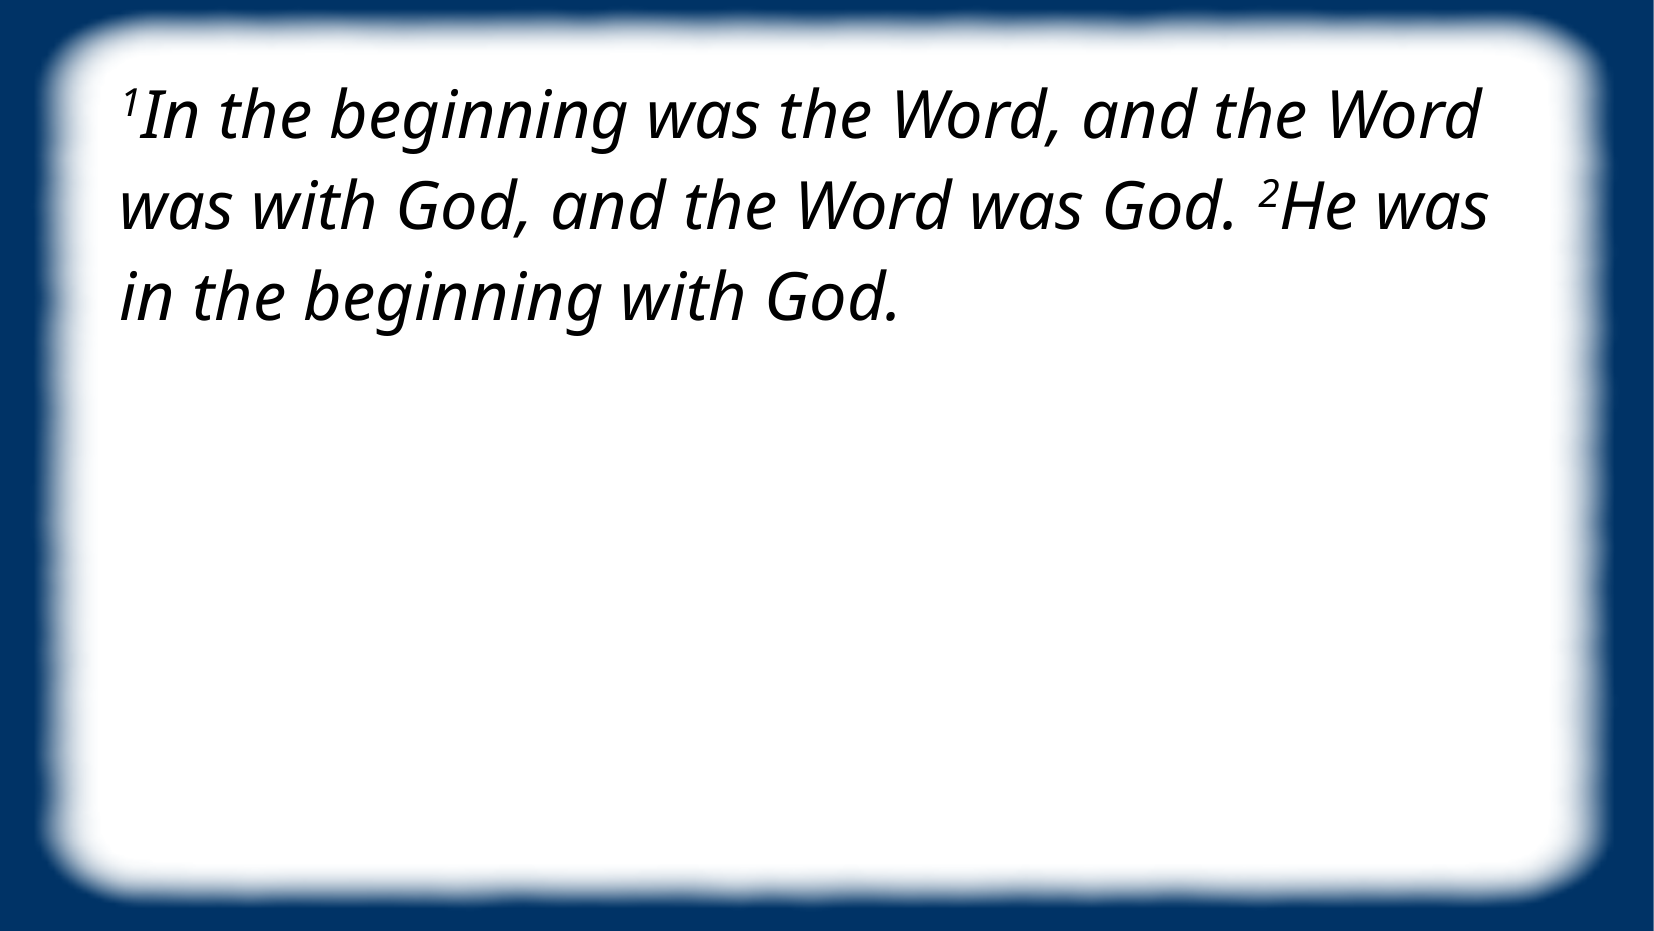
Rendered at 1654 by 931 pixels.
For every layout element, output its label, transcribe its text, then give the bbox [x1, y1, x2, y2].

text_box 1In the beginning was the Word, and the Word was with God, and the Word was God. 2He was in the beginning with God. [105, 60, 1546, 342]
picture [0, 0, 1654, 931]
